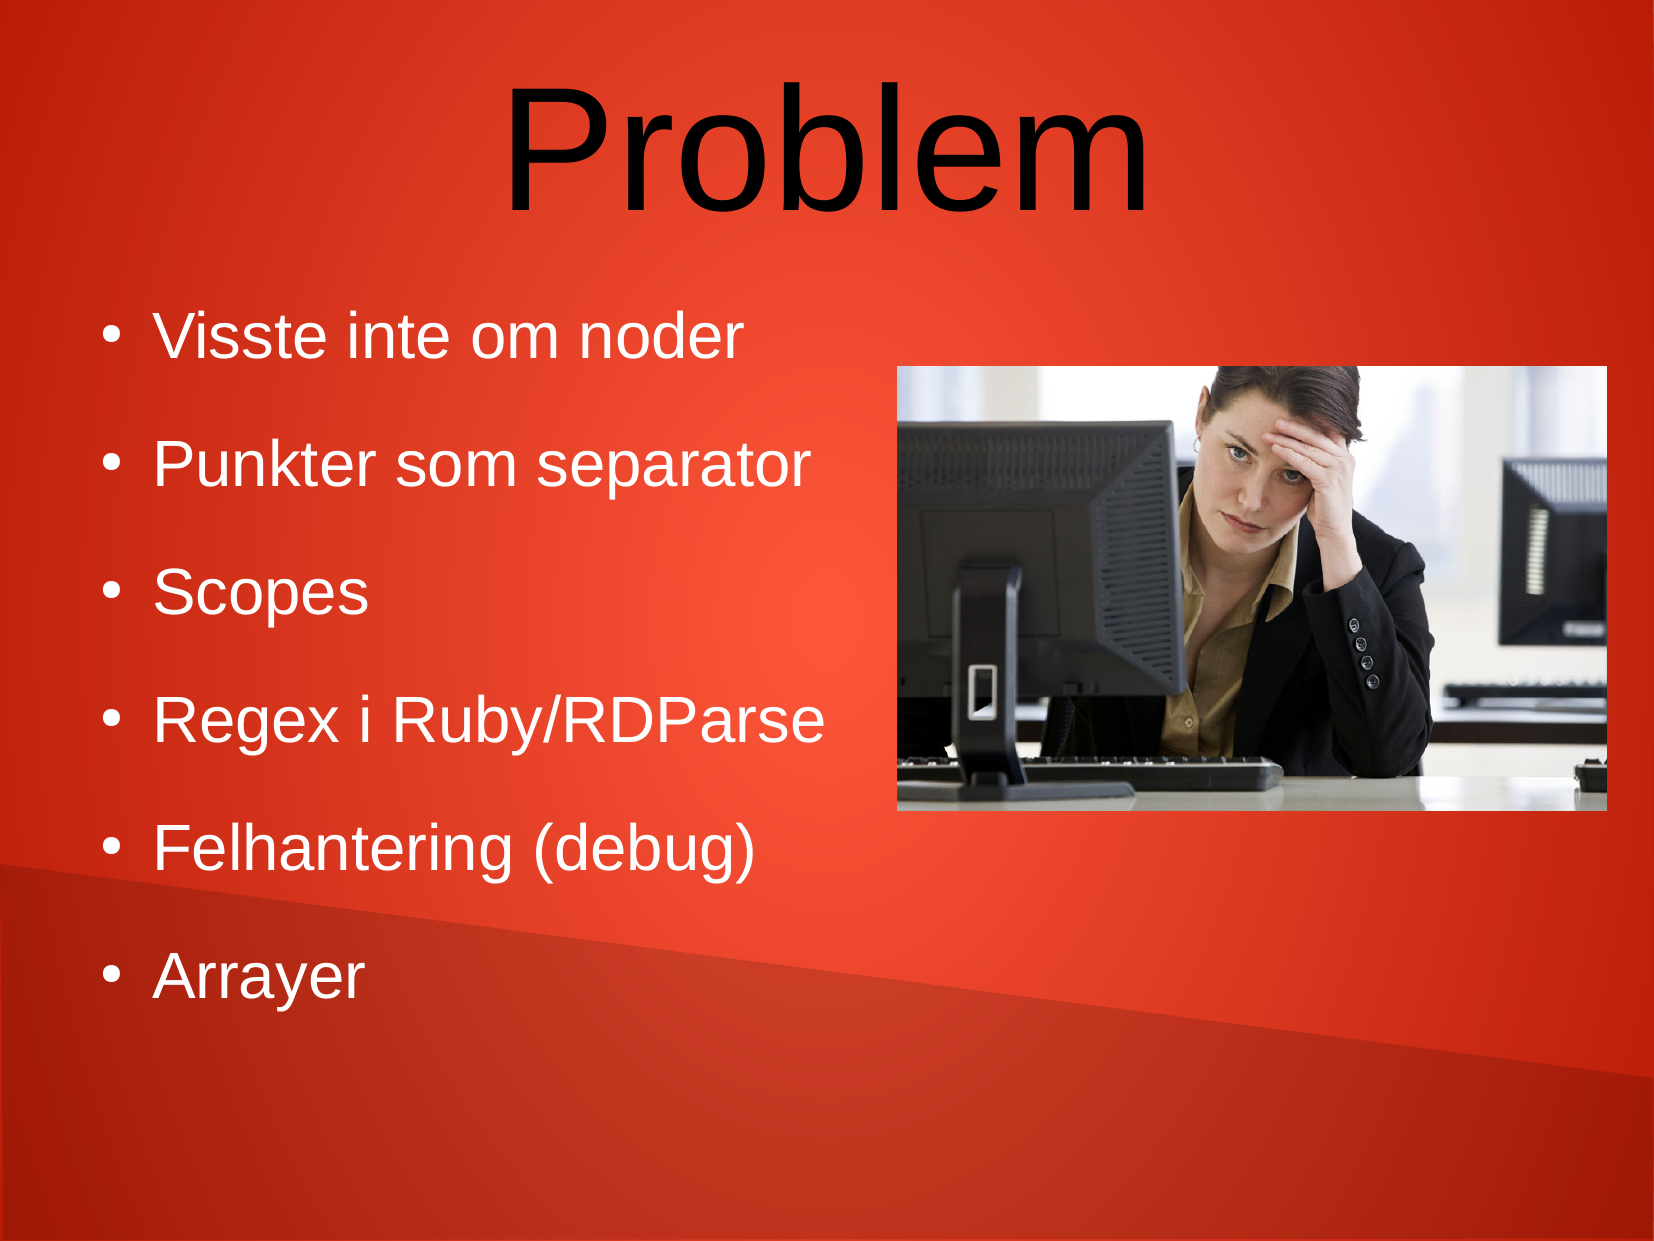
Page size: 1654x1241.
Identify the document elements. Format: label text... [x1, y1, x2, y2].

picture [897, 366, 1607, 811]
list Visste inte om noder Punkter som separator Scopes Regex i Ruby/RDParse Felhantering (debug) Arrayer [82, 299, 1571, 1019]
title Problem [82, 47, 1571, 252]
